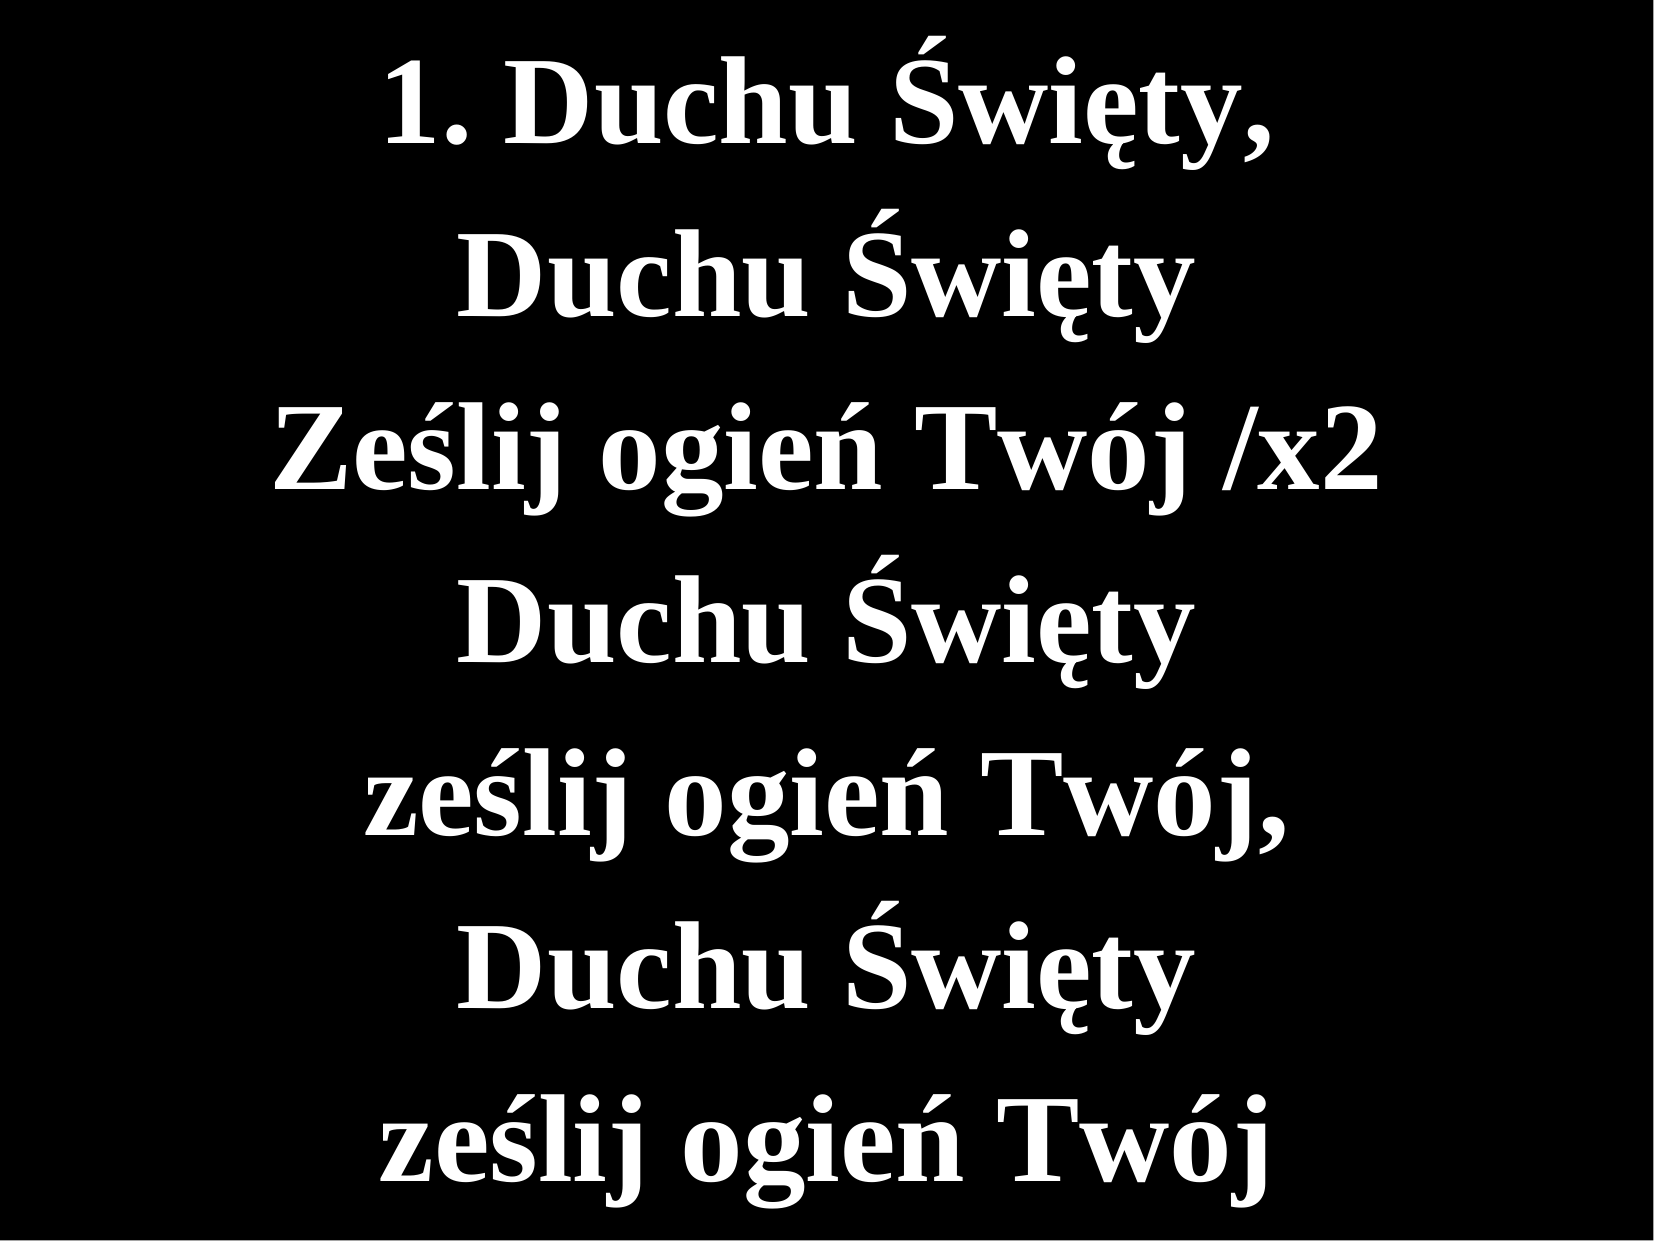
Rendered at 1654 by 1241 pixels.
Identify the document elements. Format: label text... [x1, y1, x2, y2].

title 1. Duchu Święty, ppp Duchu Święty ppp Ześlij ogień Twój /x2 ppp Duchu Święty ppp ześlij ogień Twój, ppp Duchu Święty ppp ześlij ogień Twój [0, 0, 1654, 1241]
